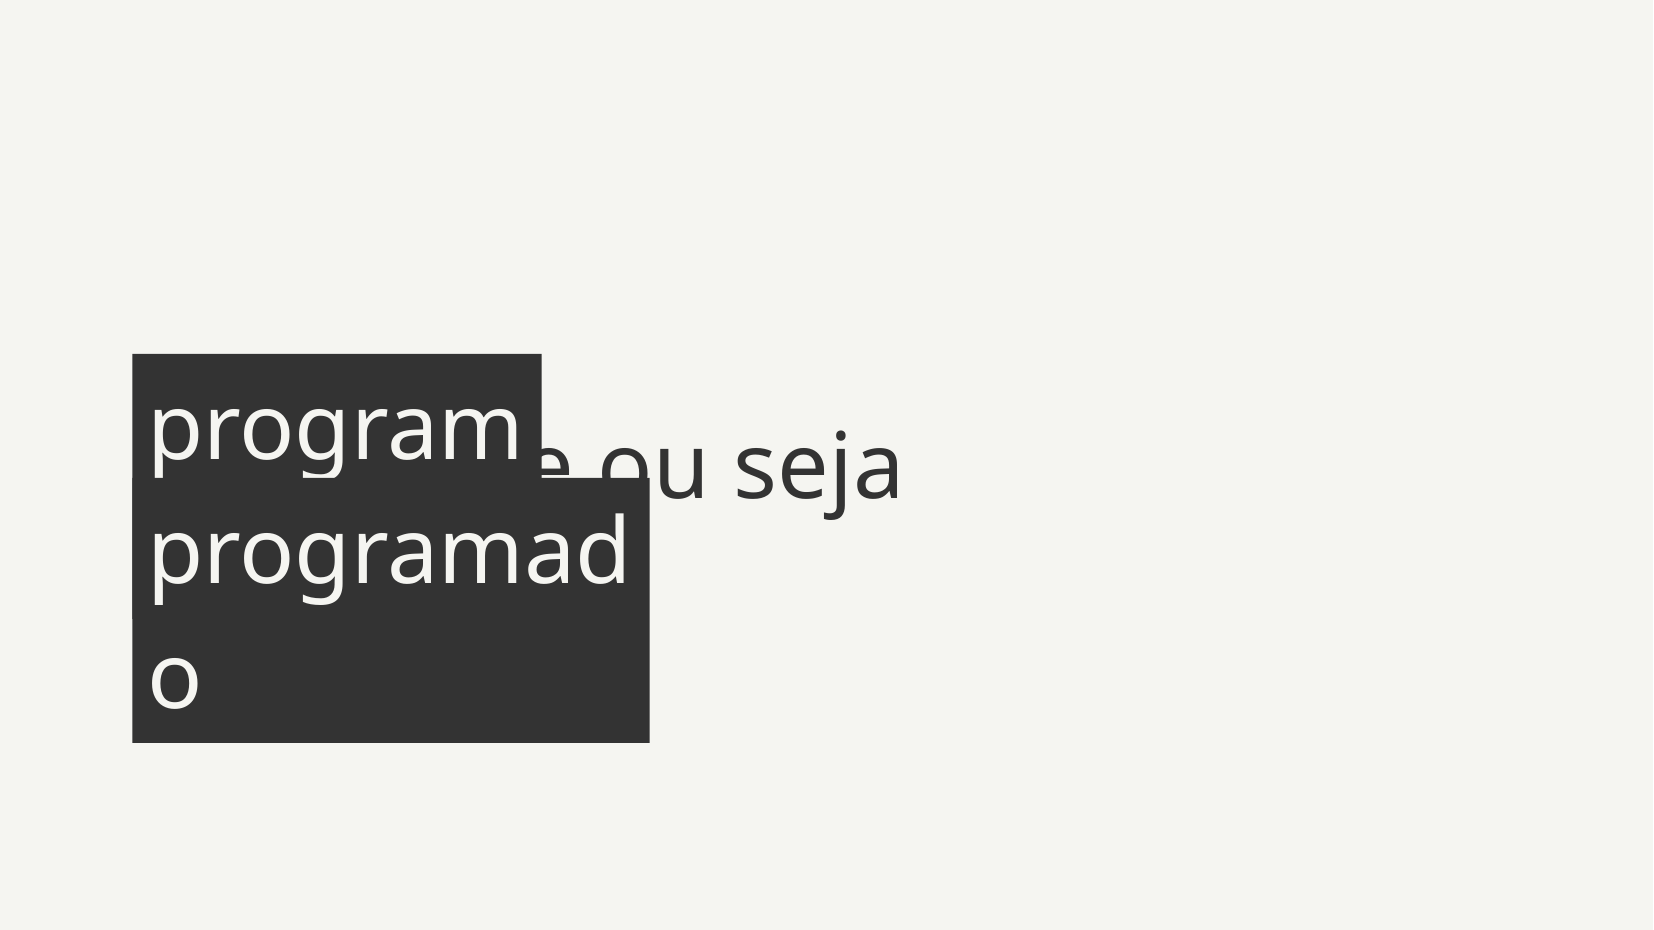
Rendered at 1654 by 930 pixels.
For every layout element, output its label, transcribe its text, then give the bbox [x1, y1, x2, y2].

text_box programado [132, 477, 650, 585]
text_box programe [132, 353, 542, 461]
text_box programe ou seja [130, 331, 1456, 484]
